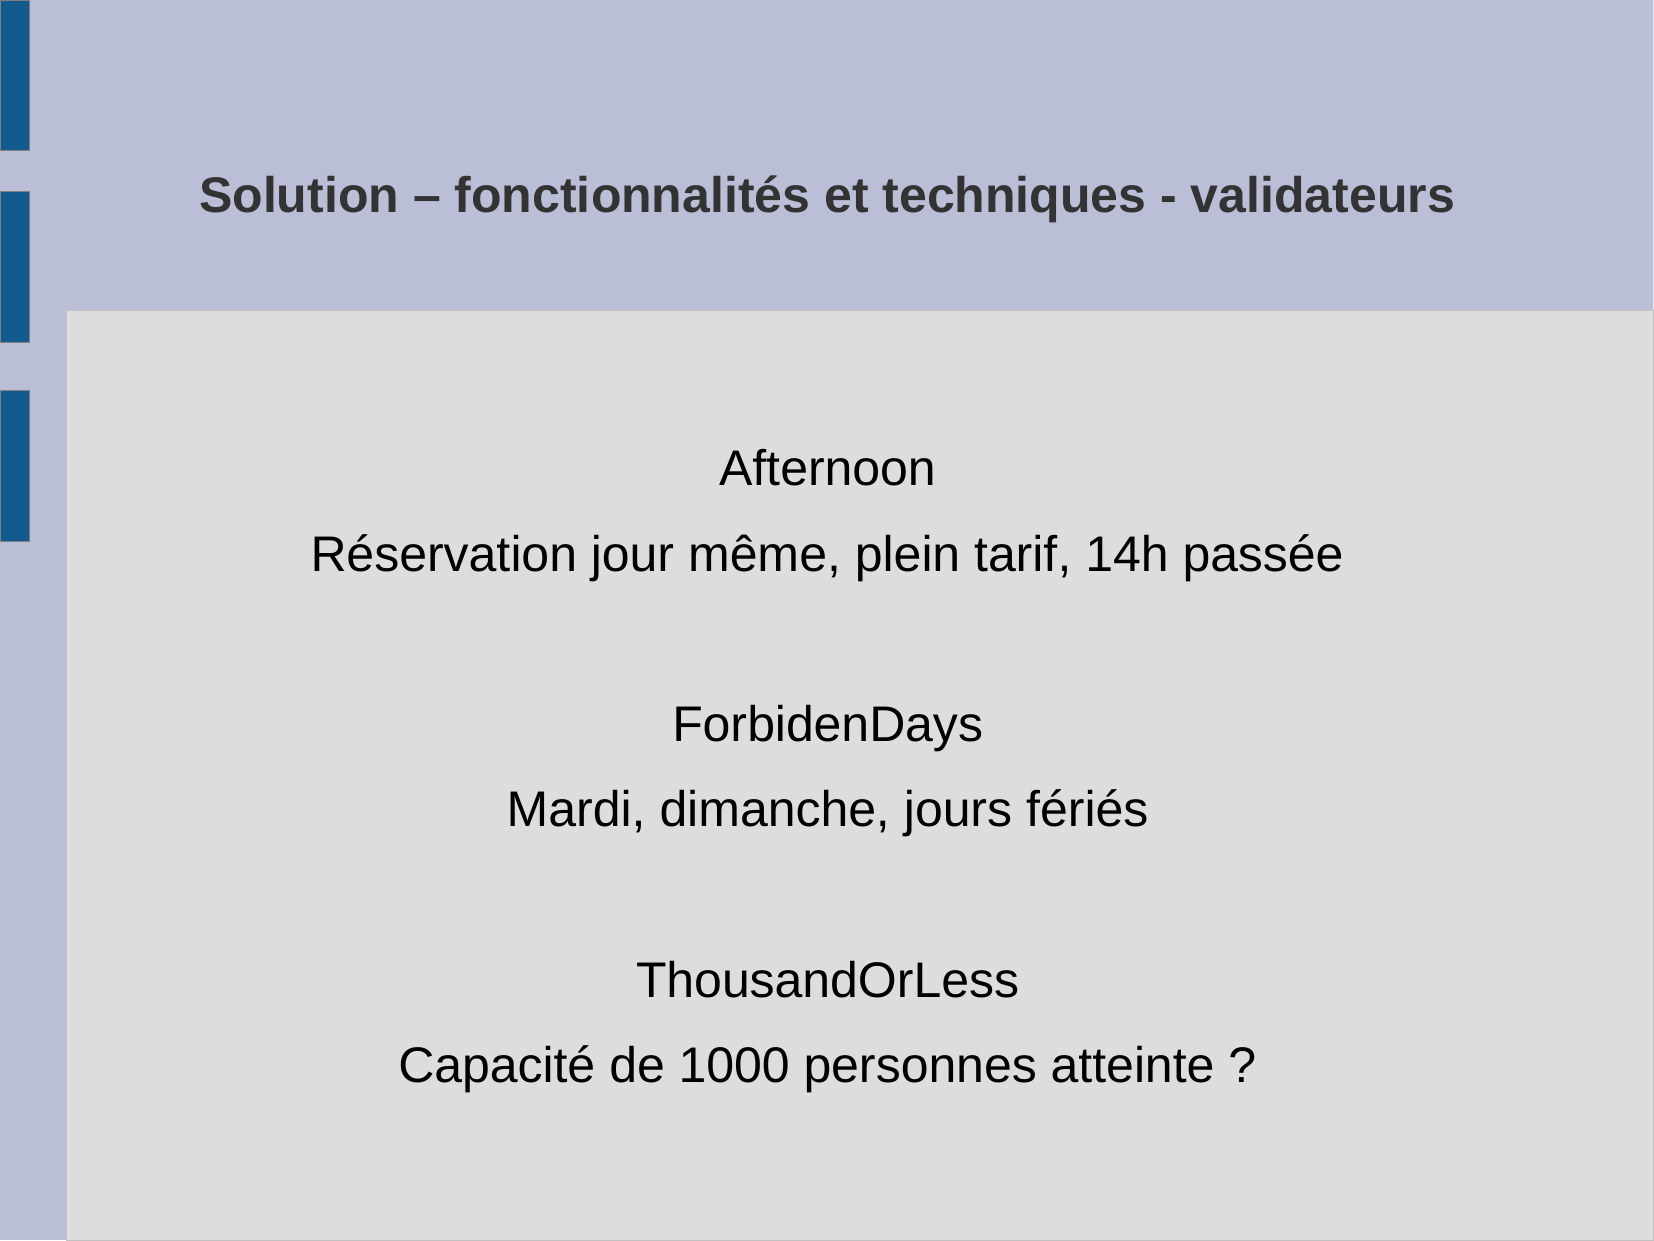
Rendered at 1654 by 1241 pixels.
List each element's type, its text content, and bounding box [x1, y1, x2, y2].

title Solution – fonctionnalités et techniques - validateurs [121, 91, 1534, 299]
list Afternoon Réservation jour même, plein tarif, 14h passée ForbidenDays Mardi, dimanche, jours fériés ThousandOrLess Capacité de 1000 personnes atteinte ? [121, 440, 1534, 1094]
